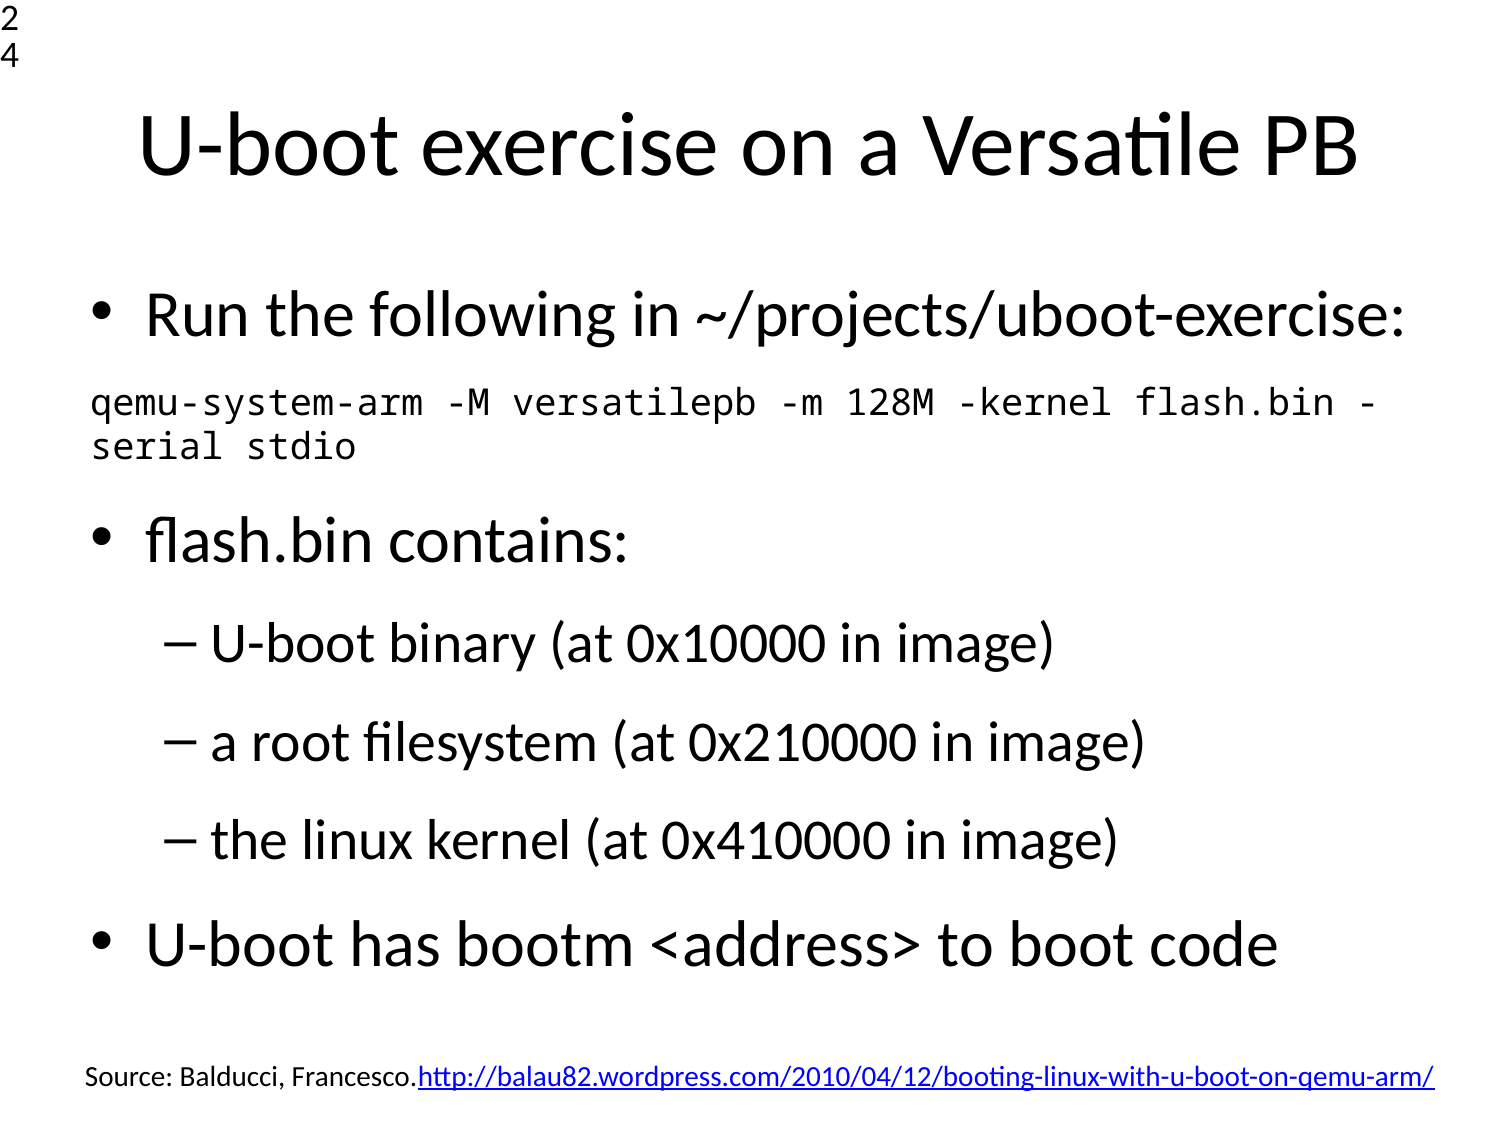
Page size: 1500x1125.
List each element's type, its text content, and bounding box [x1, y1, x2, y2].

text_box Source: Balducci, Francesco.http://balau82.wordpress.com/2010/04/12/booting-linux-with-u-boot-on-qemu-arm/ [70, 1049, 1450, 1100]
list Run the following in ~/projects/uboot-exercise: qemu-system-arm -M versatilepb -m 128M -kernel flash.bin -serial stdio flash.bin contains: U-boot binary (at 0x10000 in image) a root filesystem (at 0x210000 in image) the linux kernel (at 0x410000 in image) U-boot has bootm <address> to boot code [75, 262, 1425, 1005]
title U-boot exercise on a Versatile PB [75, 45, 1425, 233]
